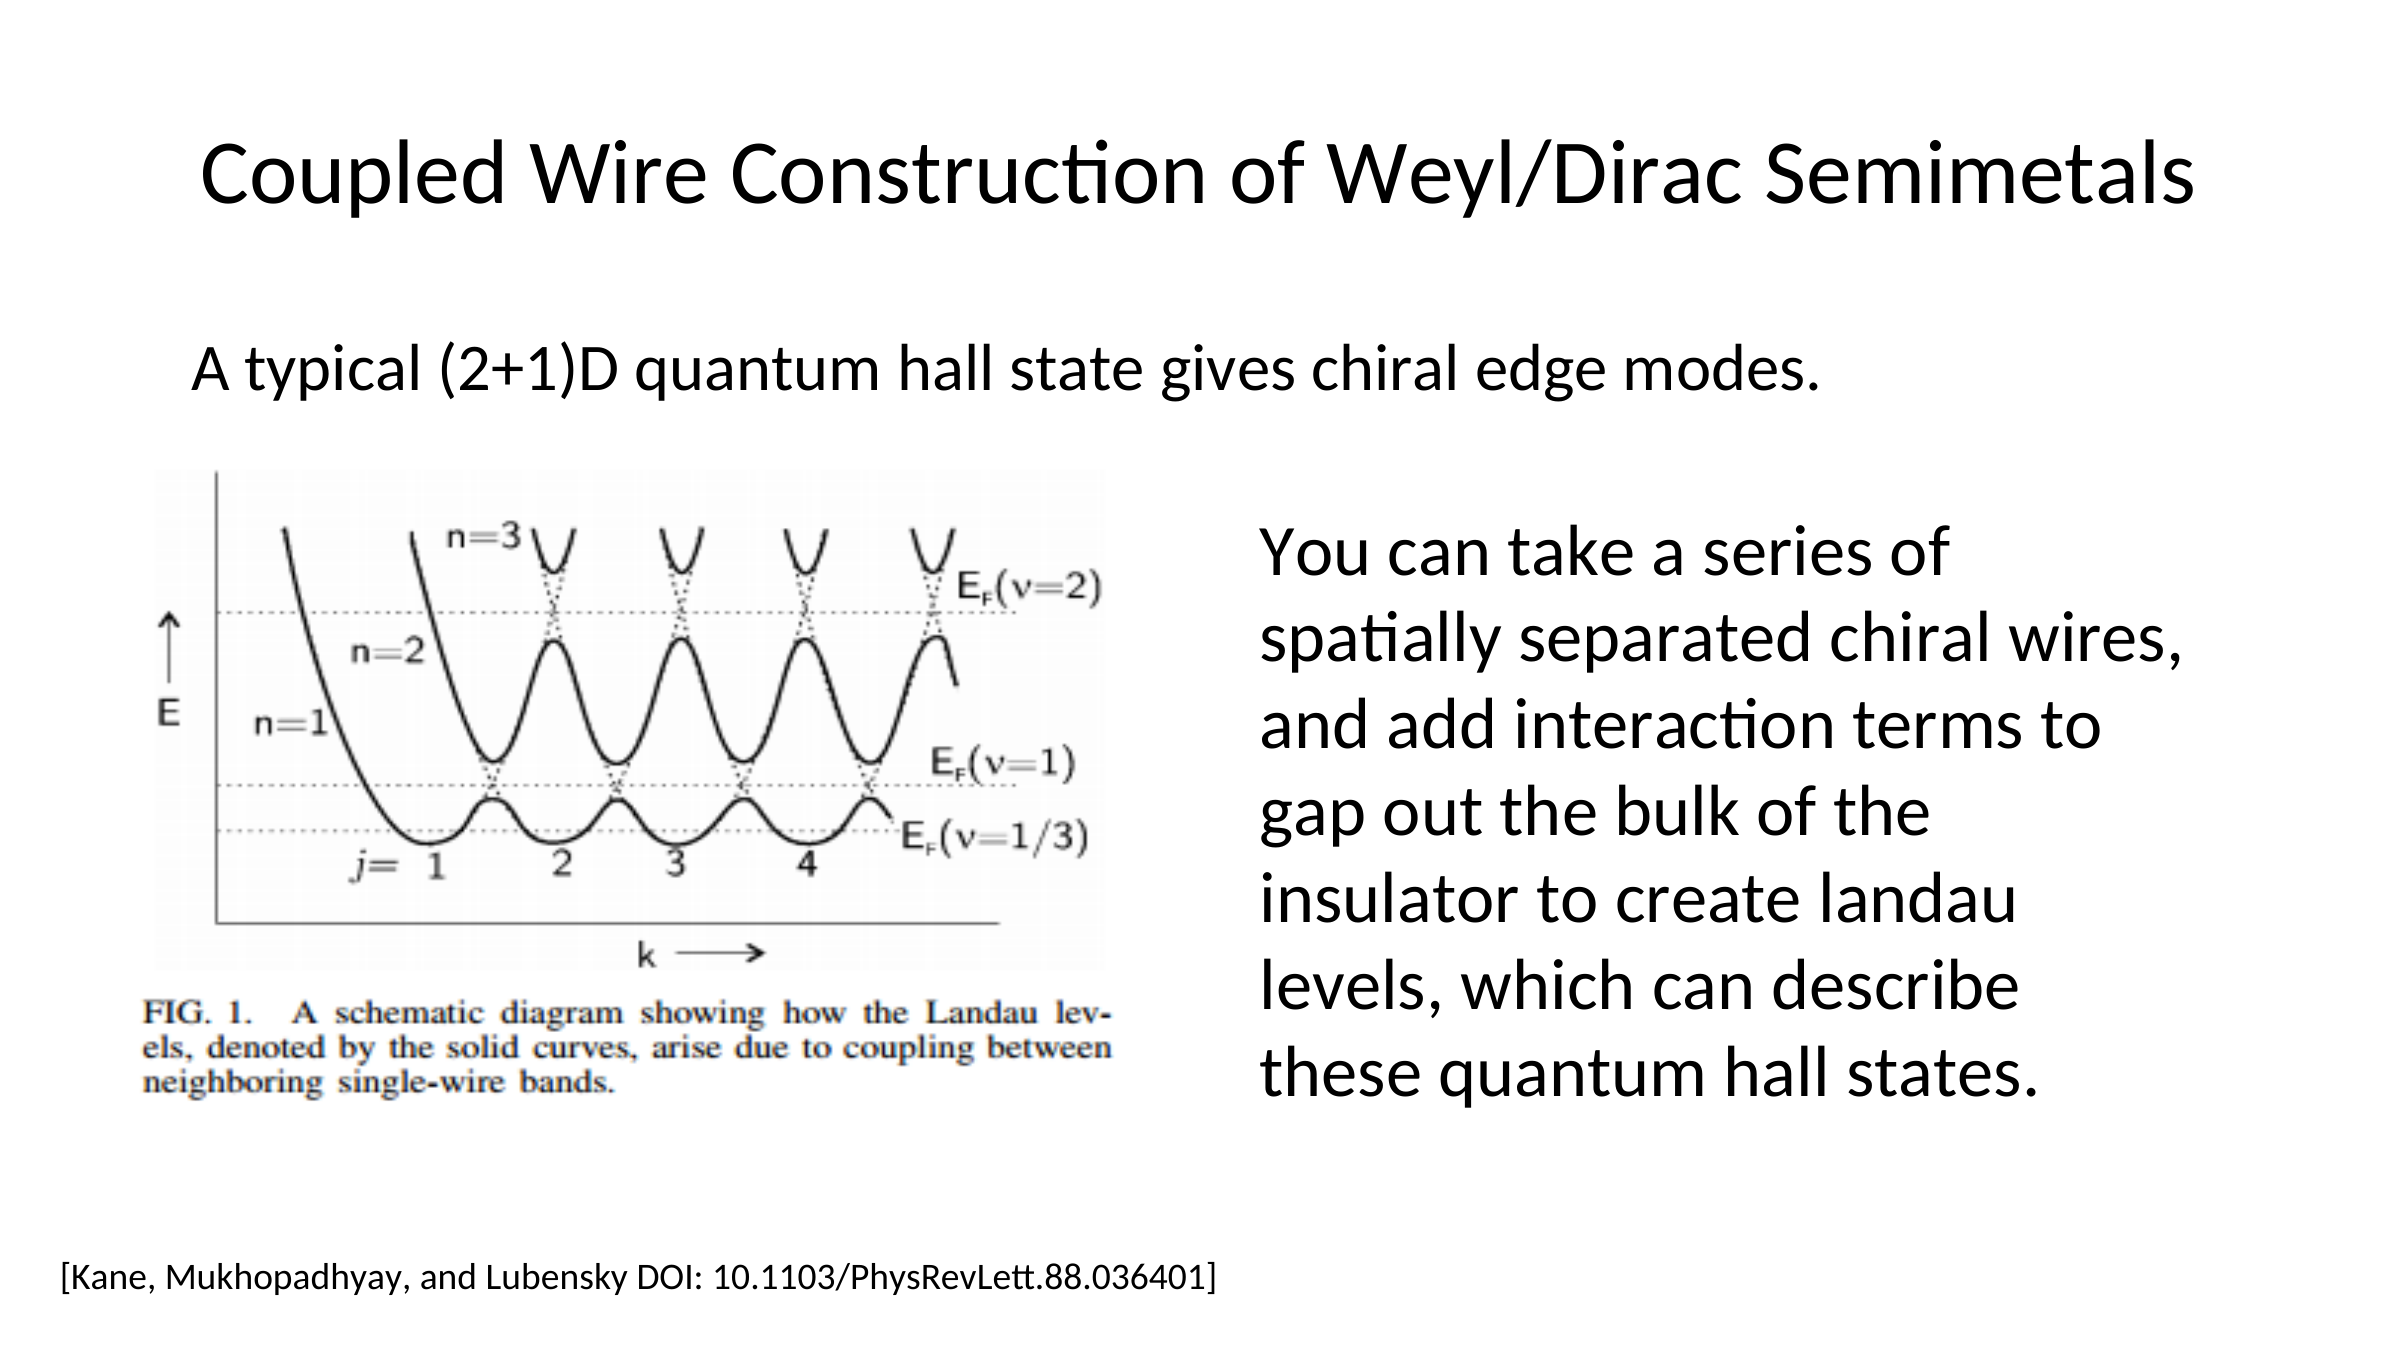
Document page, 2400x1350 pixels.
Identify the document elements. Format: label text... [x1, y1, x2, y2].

title Coupled Wire Construction of Weyl/Dirac Semimetals [120, 46, 2280, 287]
list A typical (2+1)D quantum hall state gives chiral edge modes. [120, 315, 2280, 1207]
text_box [Kane, Mukhopadhyay, and Lubensky DOI: 10.1103/PhysRevLett.88.036401] [45, 1245, 1426, 1344]
text_box You can take a series of spatially separated chiral wires, and add interaction terms to gap out the bulk of the insulator to create landau levels, which can describe these quantum hall states. [1245, 495, 2206, 1159]
picture [124, 434, 1141, 1126]
